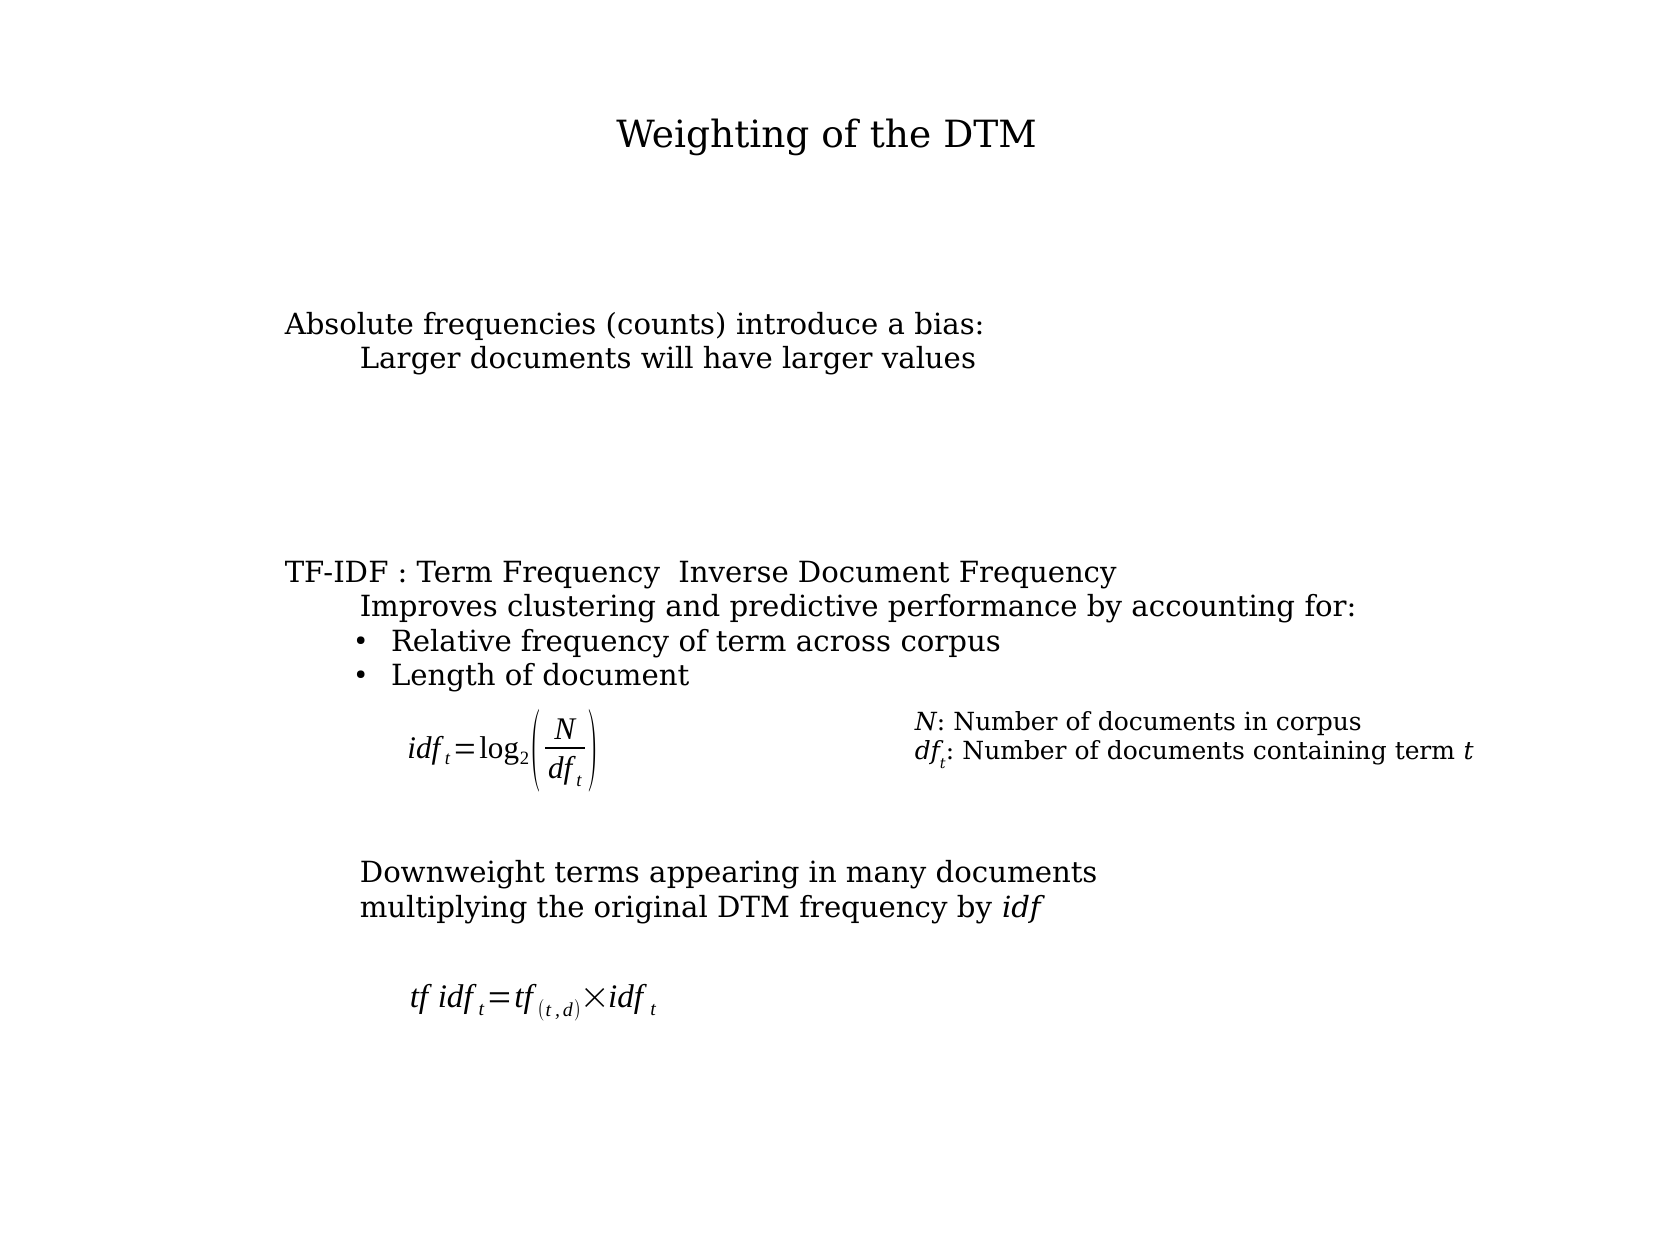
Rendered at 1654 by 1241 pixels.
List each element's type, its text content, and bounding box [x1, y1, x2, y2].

chart [403, 978, 663, 1022]
chart [401, 707, 605, 795]
text_box Weighting of the DTM [601, 105, 1053, 164]
text_box TF-IDF : Term Frequency Inverse Document Frequency Improves clustering and predictive performance by accounting for: Relative frequency of term across corpus Length of document [270, 548, 1373, 700]
text_box Downweight terms appearing in many documents multiplying the original DTM frequency by idf [270, 813, 1123, 1000]
text_box N: Number of documents in corpus dft: Number of documents containing term t [900, 699, 1489, 838]
text_box Absolute frequencies (counts) introduce a bias: Larger documents will have larger values [270, 300, 1001, 384]
